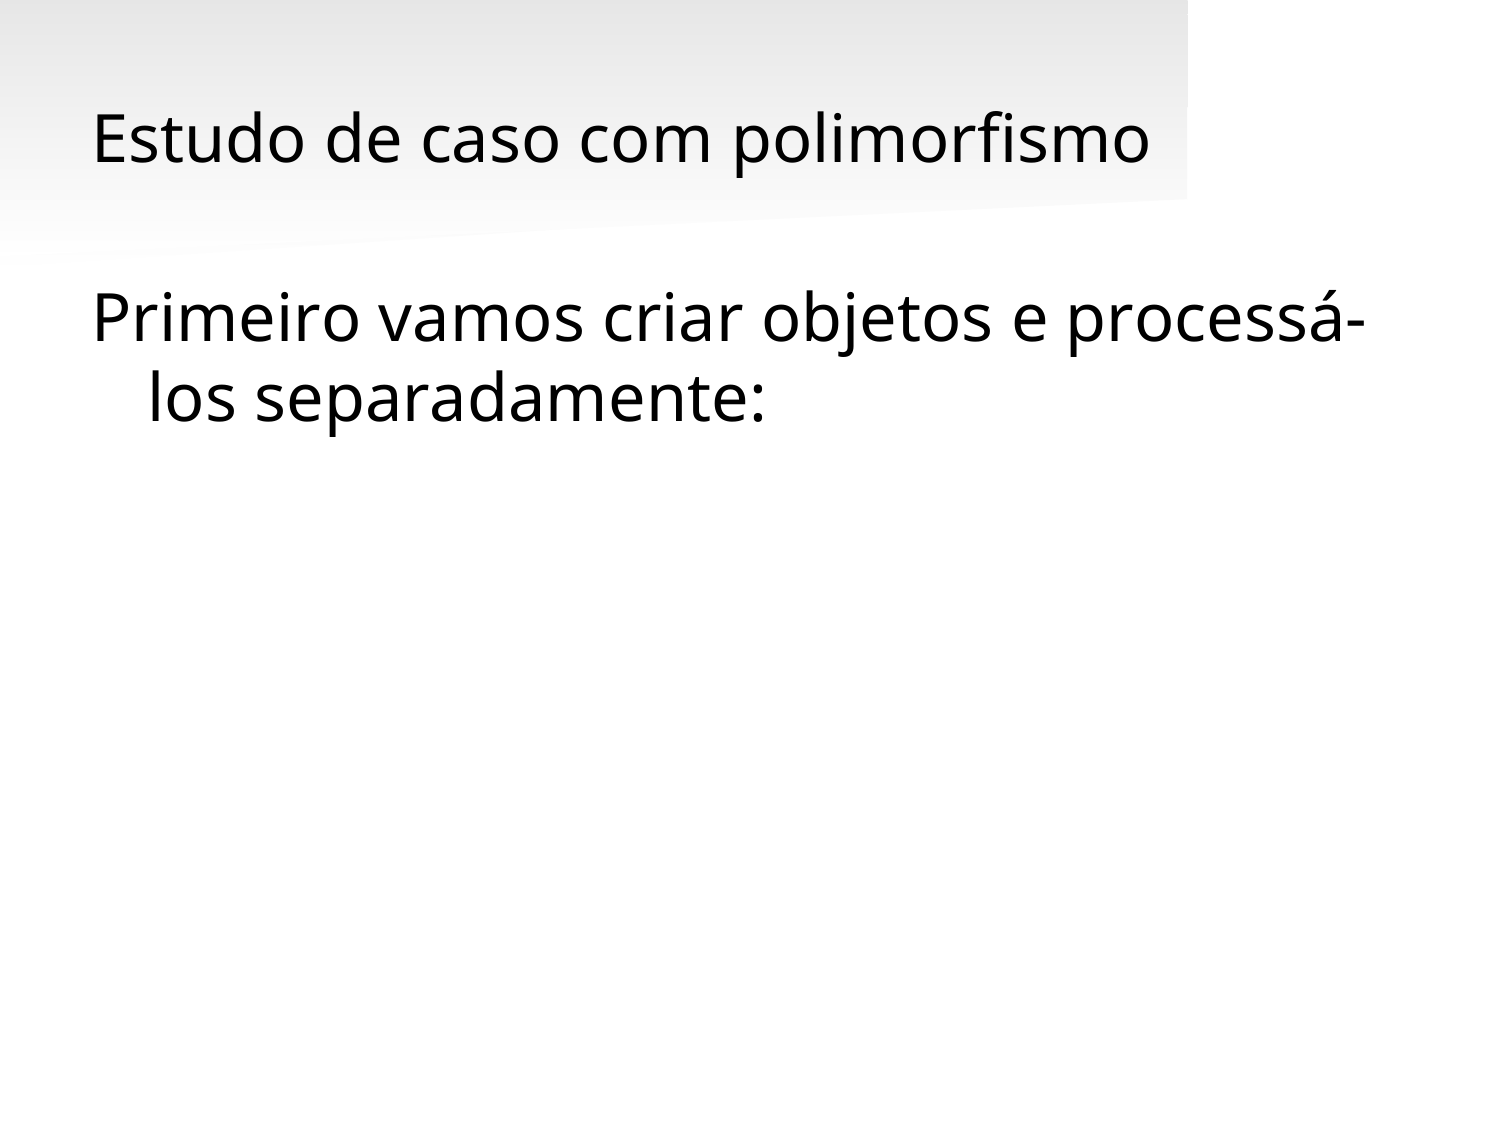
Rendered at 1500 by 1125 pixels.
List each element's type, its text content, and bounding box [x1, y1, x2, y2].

list Primeiro vamos criar objetos e processá-los separadamente: [76, 267, 1427, 1005]
title Estudo de caso com polimorfismo [76, 42, 1427, 230]
